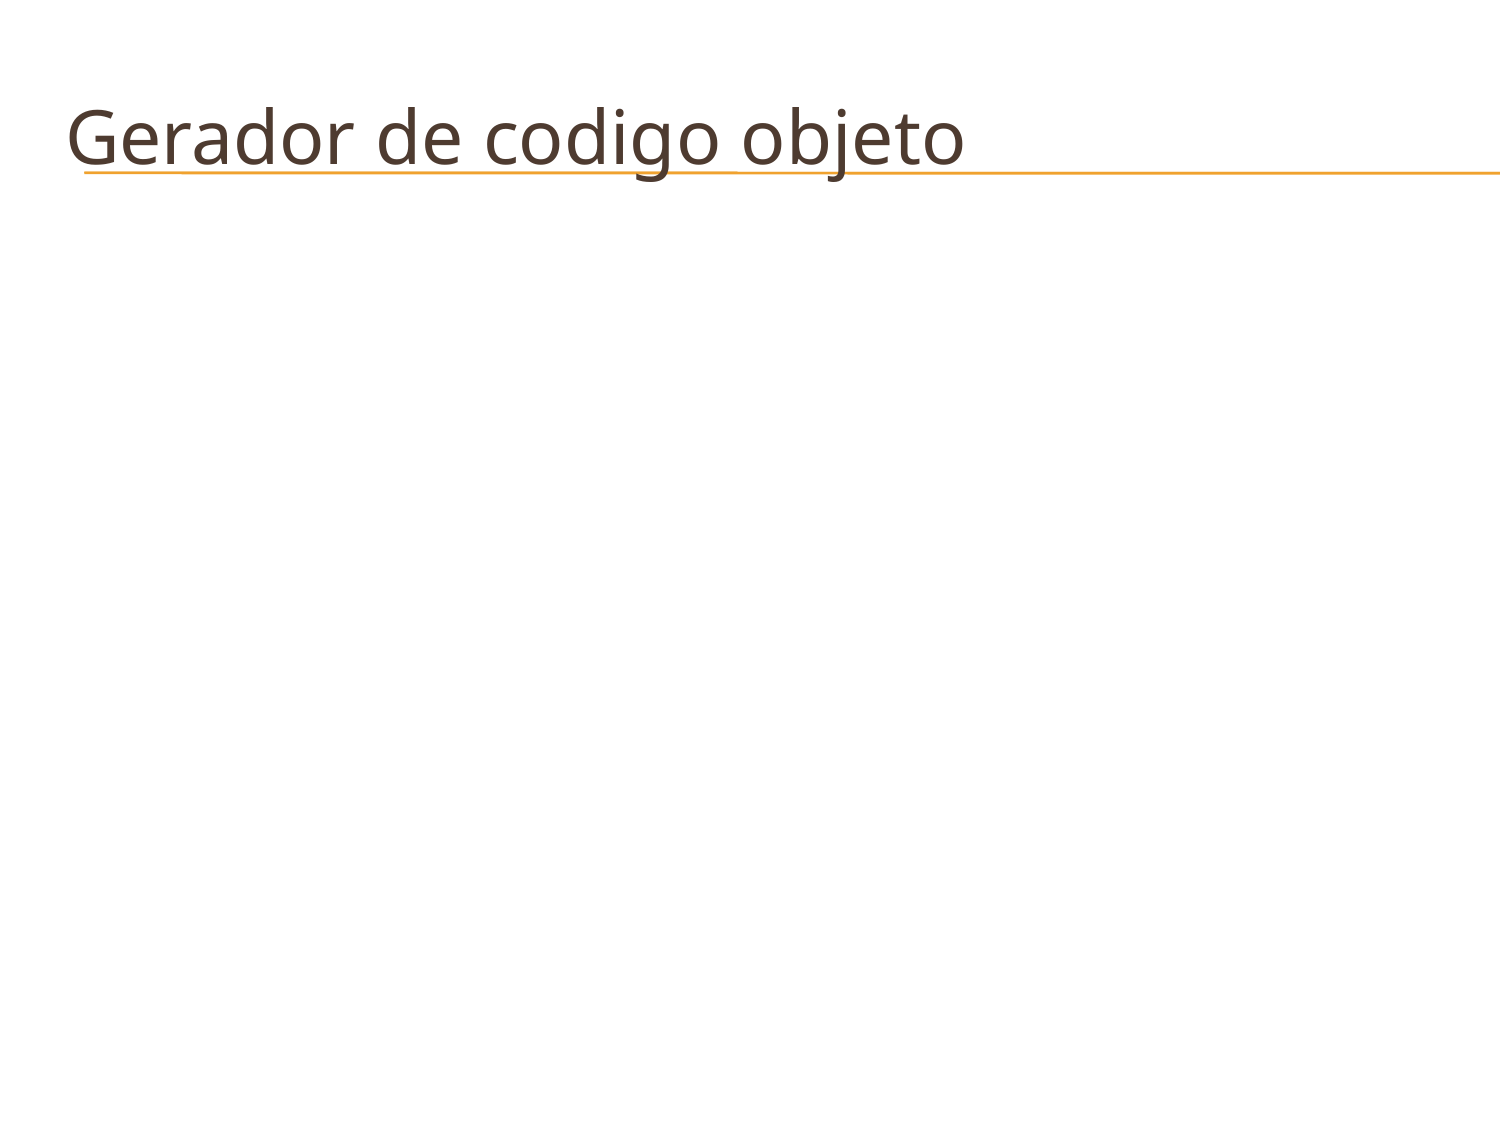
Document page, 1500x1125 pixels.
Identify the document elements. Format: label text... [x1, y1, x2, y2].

title Gerador de codigo objeto [50, 75, 1476, 213]
